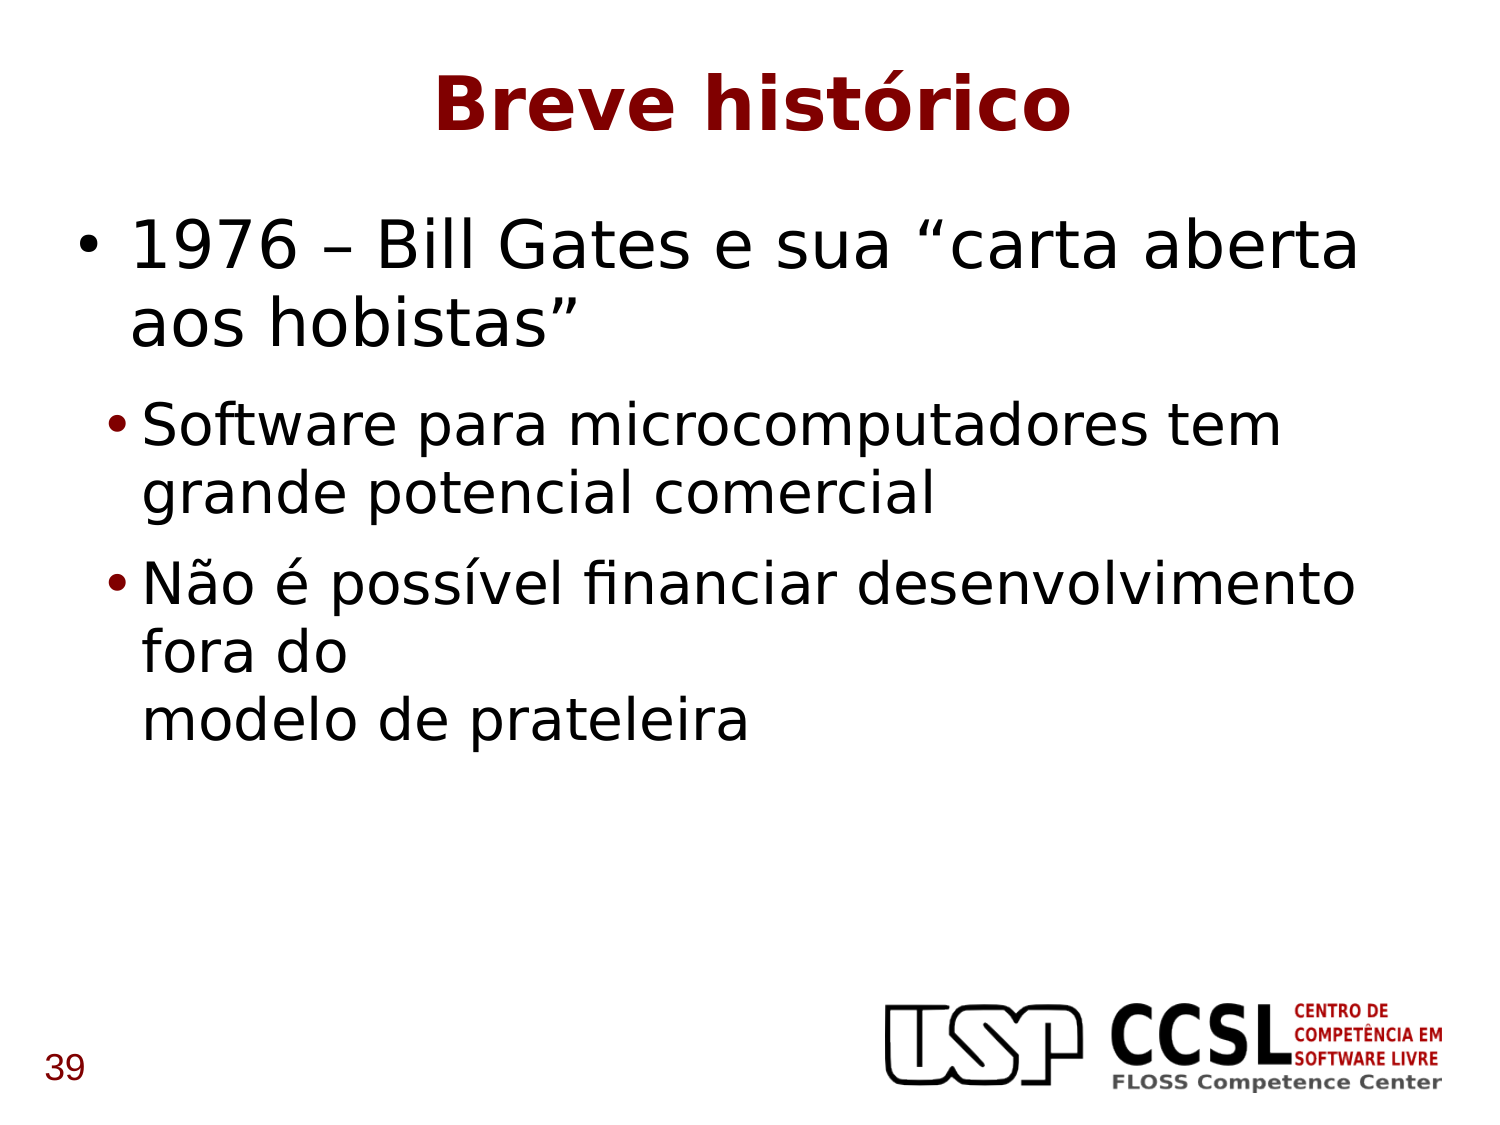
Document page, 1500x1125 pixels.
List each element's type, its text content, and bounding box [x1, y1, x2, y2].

picture [885, 1003, 1442, 1093]
list 1976 – Bill Gates e sua “carta aberta aos hobistas” Software para microcomputadores tem grande potencial comercial Não é possível financiar desenvolvimento fora do modelo de prateleira [59, 206, 1447, 950]
title Breve histórico [59, 29, 1447, 180]
